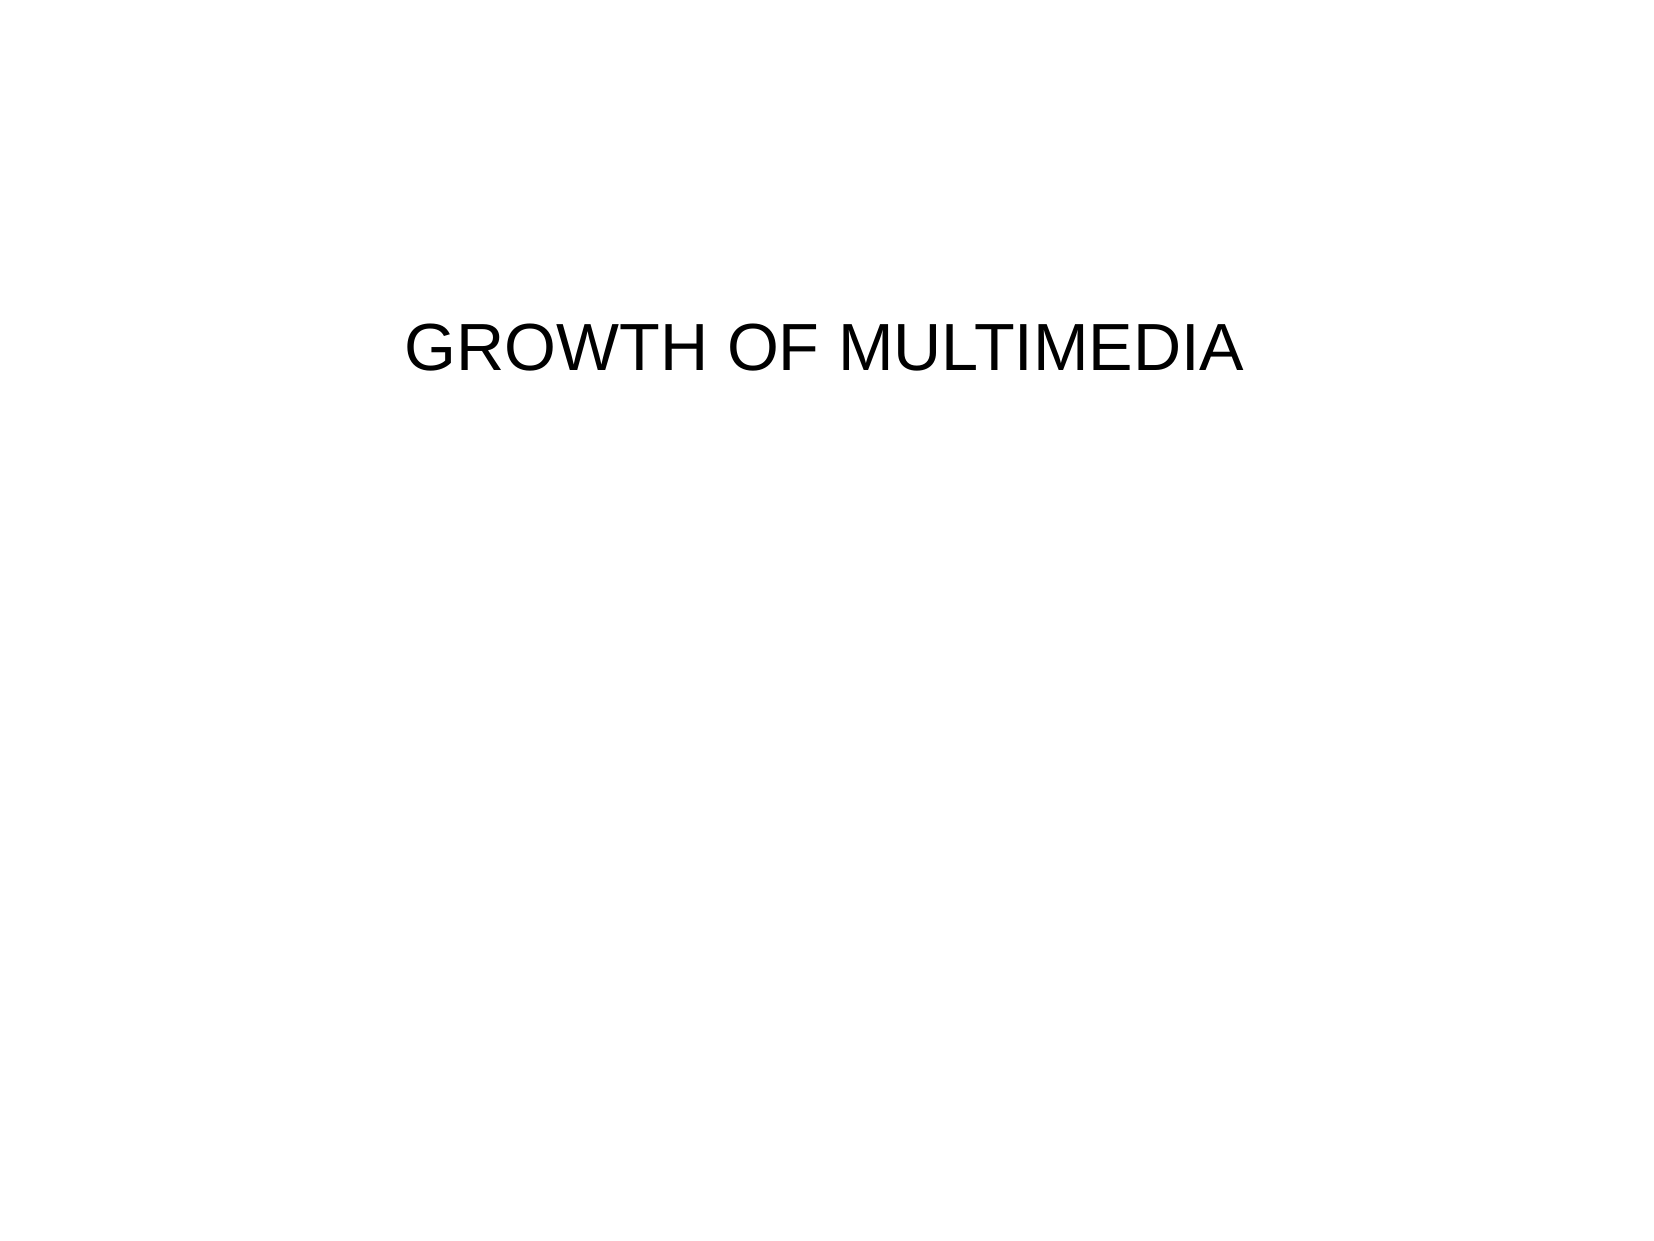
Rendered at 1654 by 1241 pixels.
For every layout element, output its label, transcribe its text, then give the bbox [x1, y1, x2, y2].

subtitle GROWTH OF MULTIMEDIA [37, 0, 1613, 1241]
